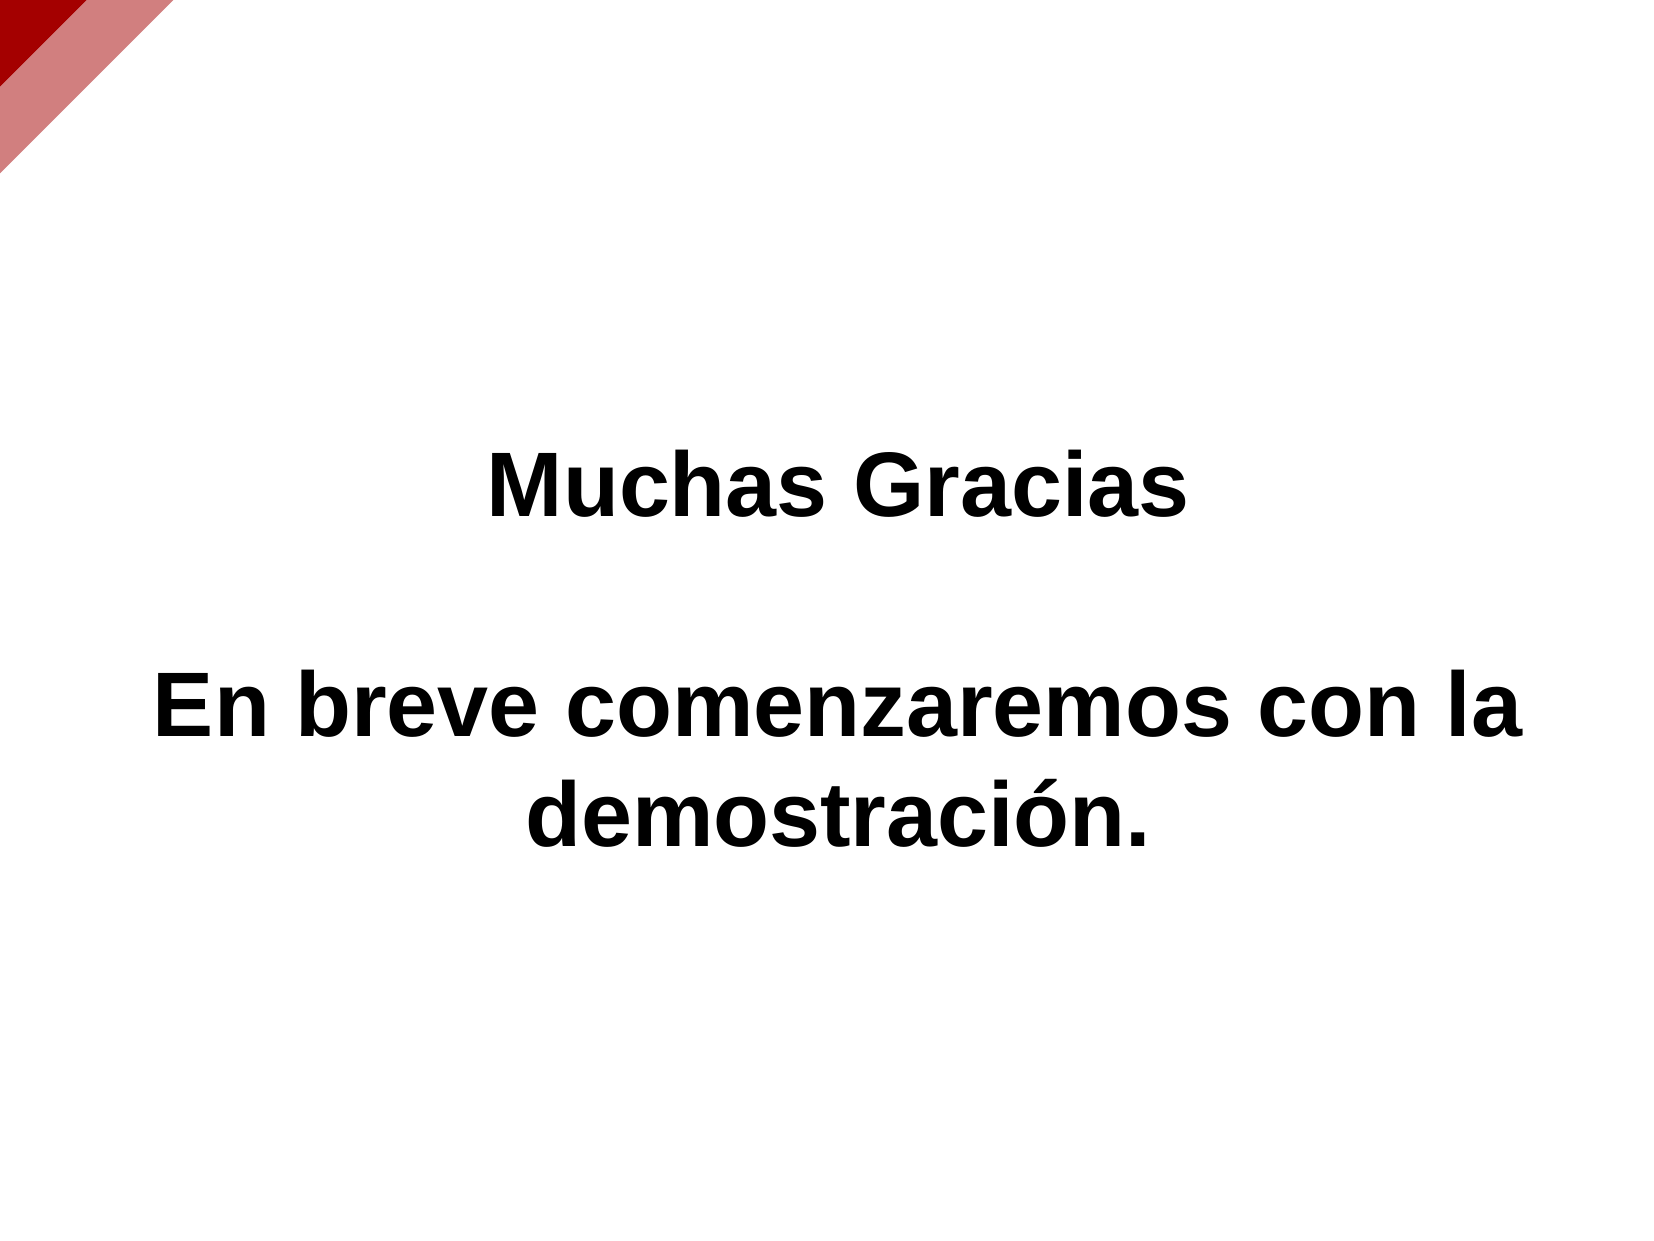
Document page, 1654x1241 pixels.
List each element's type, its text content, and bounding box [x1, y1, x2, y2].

title Muchas Gracias En breve comenzaremos con la demostración. [94, 425, 1583, 633]
